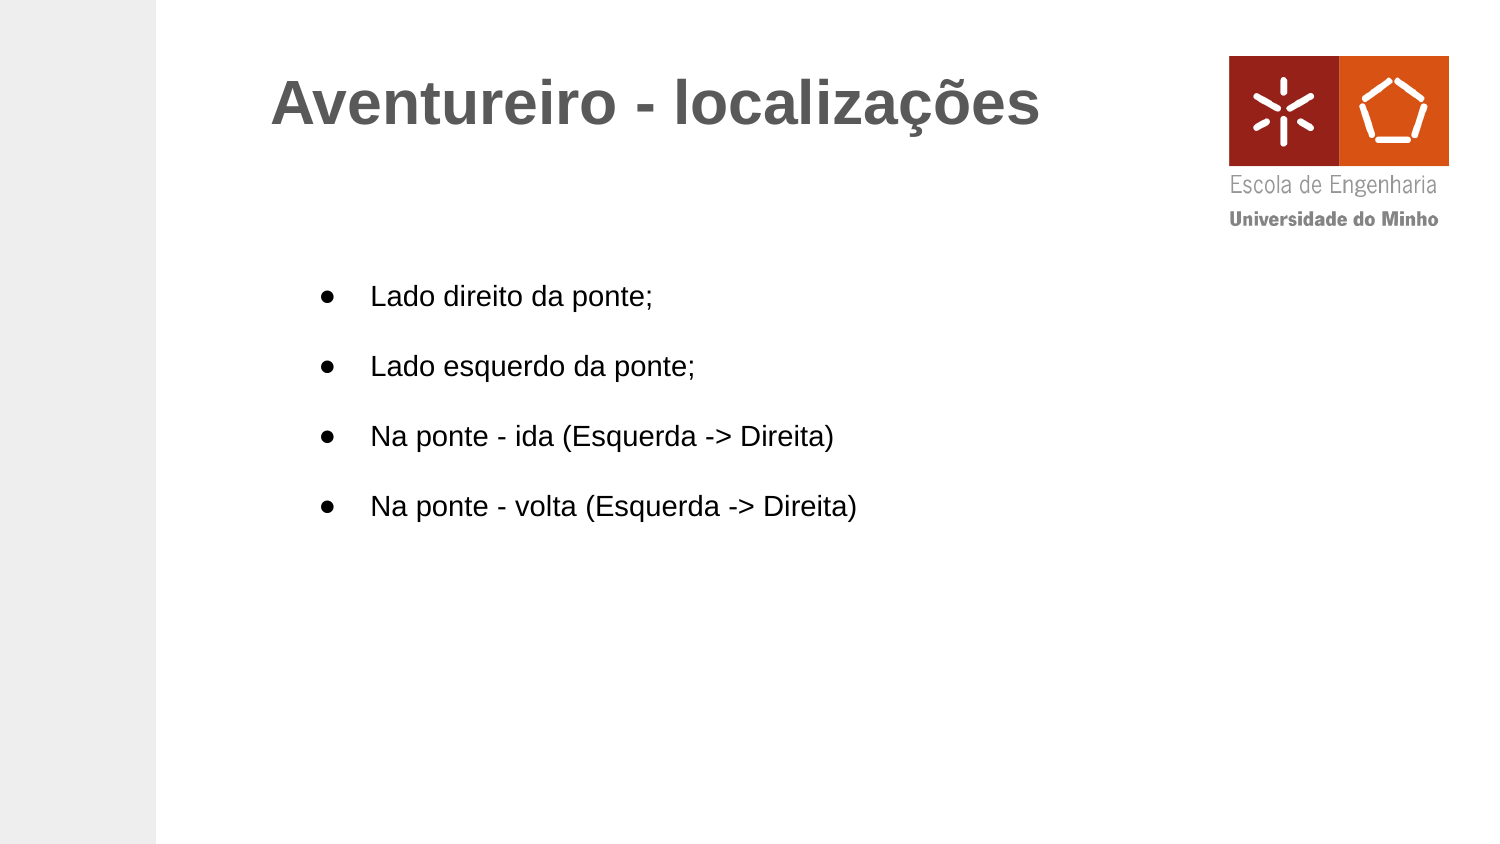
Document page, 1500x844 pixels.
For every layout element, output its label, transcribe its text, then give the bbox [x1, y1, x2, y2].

text_box Lado direito da ponte; Lado esquerdo da ponte; Na ponte - ida (Esquerda -> Direita) Na ponte - volta (Esquerda -> Direita) [280, 262, 1382, 757]
picture [1229, 56, 1449, 227]
text_box [0, 0, 156, 844]
text_box Aventureiro - localizações [255, 46, 1500, 236]
